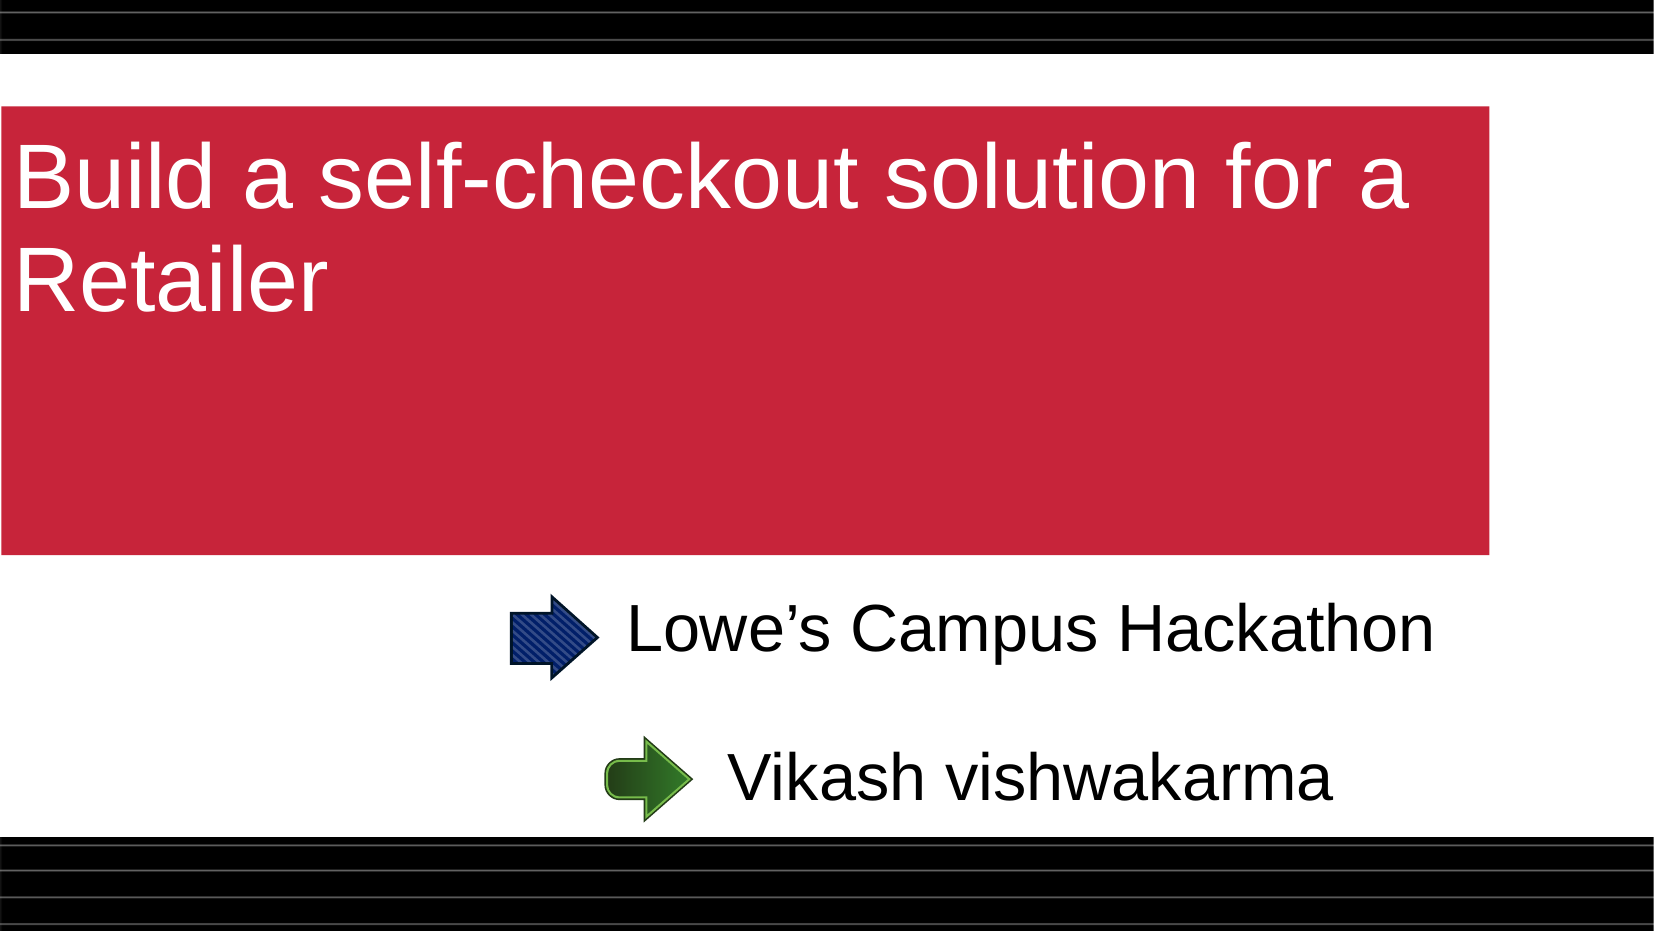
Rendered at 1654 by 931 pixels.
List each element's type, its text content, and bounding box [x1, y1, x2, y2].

subtitle Lowe’s Campus Hackathon Vikash vishwakarma [625, 590, 1489, 815]
title Build a self-checkout solution for a Retailer [1, 106, 1490, 556]
picture [505, 589, 603, 686]
picture [0, 0, 1654, 54]
picture [600, 731, 697, 827]
picture [0, 837, 1654, 931]
